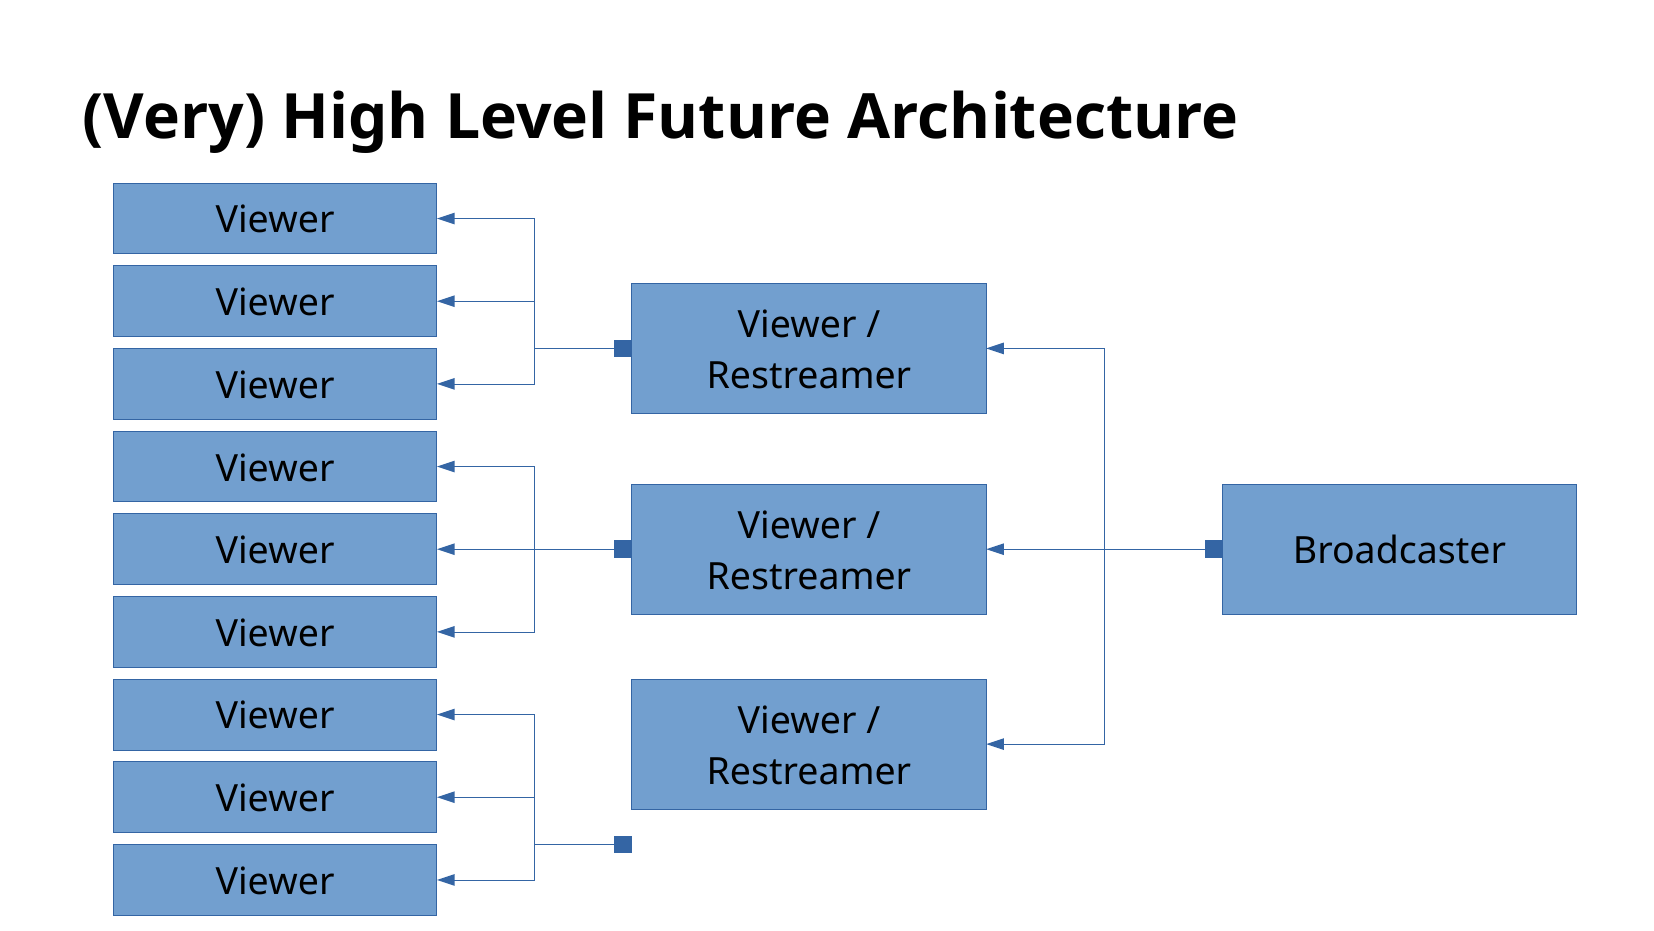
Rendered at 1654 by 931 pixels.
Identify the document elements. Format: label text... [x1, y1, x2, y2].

text_box Viewer [113, 431, 437, 502]
title (Very) High Level Future Architecture [82, 37, 1571, 193]
text_box Viewer / Restreamer [631, 679, 987, 810]
text_box Broadcaster [1222, 484, 1577, 615]
text_box Viewer [113, 348, 437, 420]
text_box Viewer / Restreamer [631, 484, 987, 615]
text_box Viewer [113, 679, 437, 751]
text_box Viewer [113, 183, 437, 254]
text_box Viewer [113, 265, 437, 337]
text_box Viewer [113, 513, 437, 585]
text_box Viewer [113, 761, 437, 833]
text_box Viewer / Restreamer [631, 283, 987, 414]
text_box Viewer [113, 844, 437, 916]
text_box Viewer [113, 596, 437, 668]
